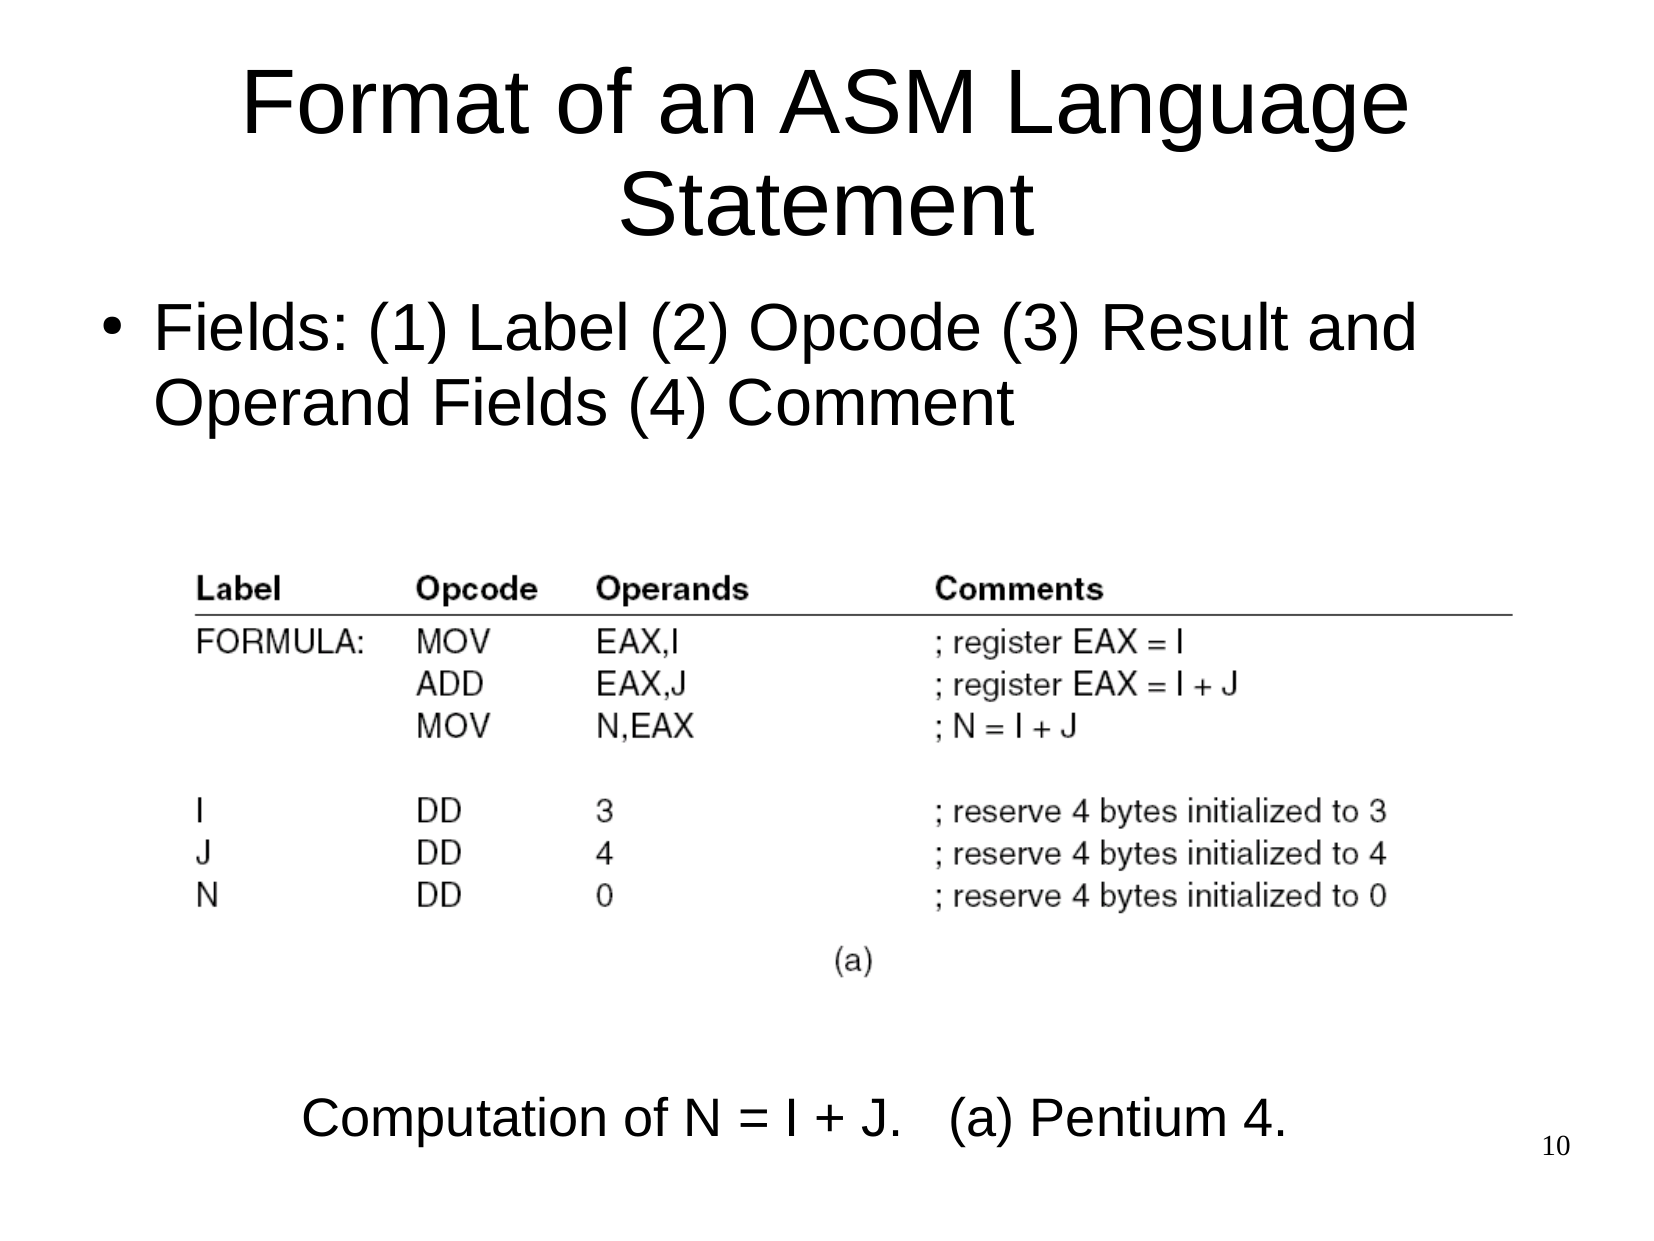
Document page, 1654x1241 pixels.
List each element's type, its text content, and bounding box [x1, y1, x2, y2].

picture [139, 555, 1538, 991]
list Fields: (1) Label (2) Opcode (3) Result and Operand Fields (4) Comment [82, 290, 1538, 1010]
title Format of an ASM Language Statement [82, 49, 1571, 257]
text_box Computation of N = I + J. (a) Pentium 4. [286, 1079, 1306, 1156]
